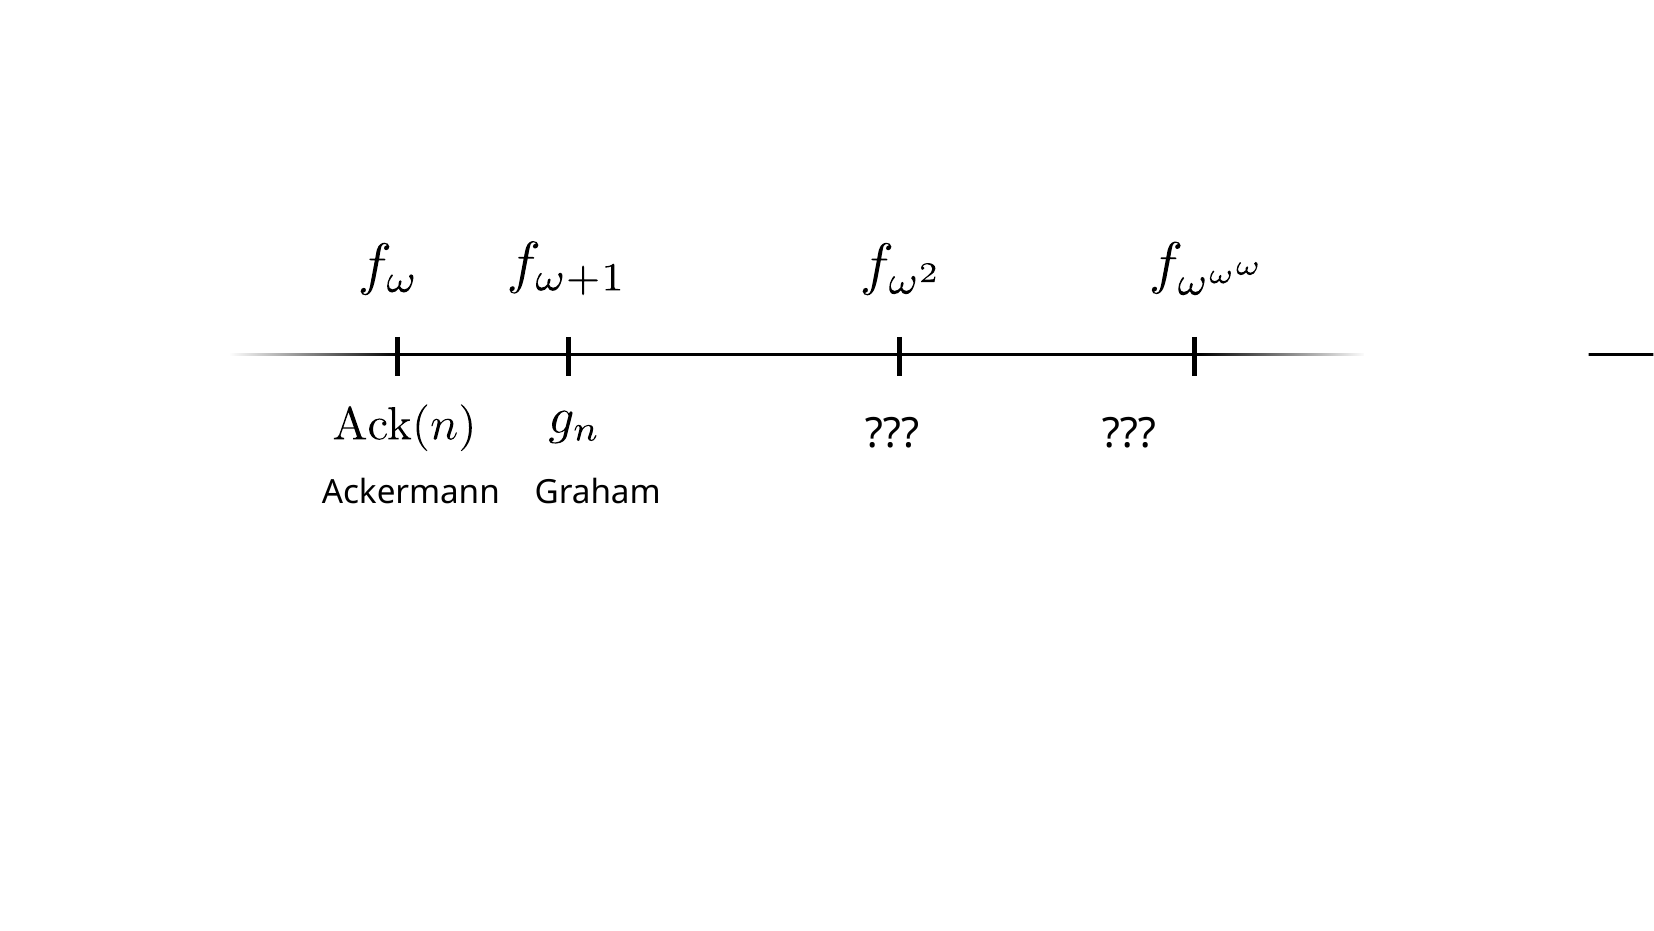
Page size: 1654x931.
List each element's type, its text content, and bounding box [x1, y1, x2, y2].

text_box [1151, 241, 1258, 296]
text_box ??? ??? [850, 395, 1353, 497]
text_box [1200, 295, 1589, 414]
text_box Ackermann Graham [307, 460, 810, 562]
text_box [509, 241, 621, 296]
text_box [333, 404, 472, 452]
text_box [360, 242, 414, 296]
text_box [548, 410, 597, 444]
text_box [862, 242, 936, 296]
text_box [5, 295, 397, 414]
